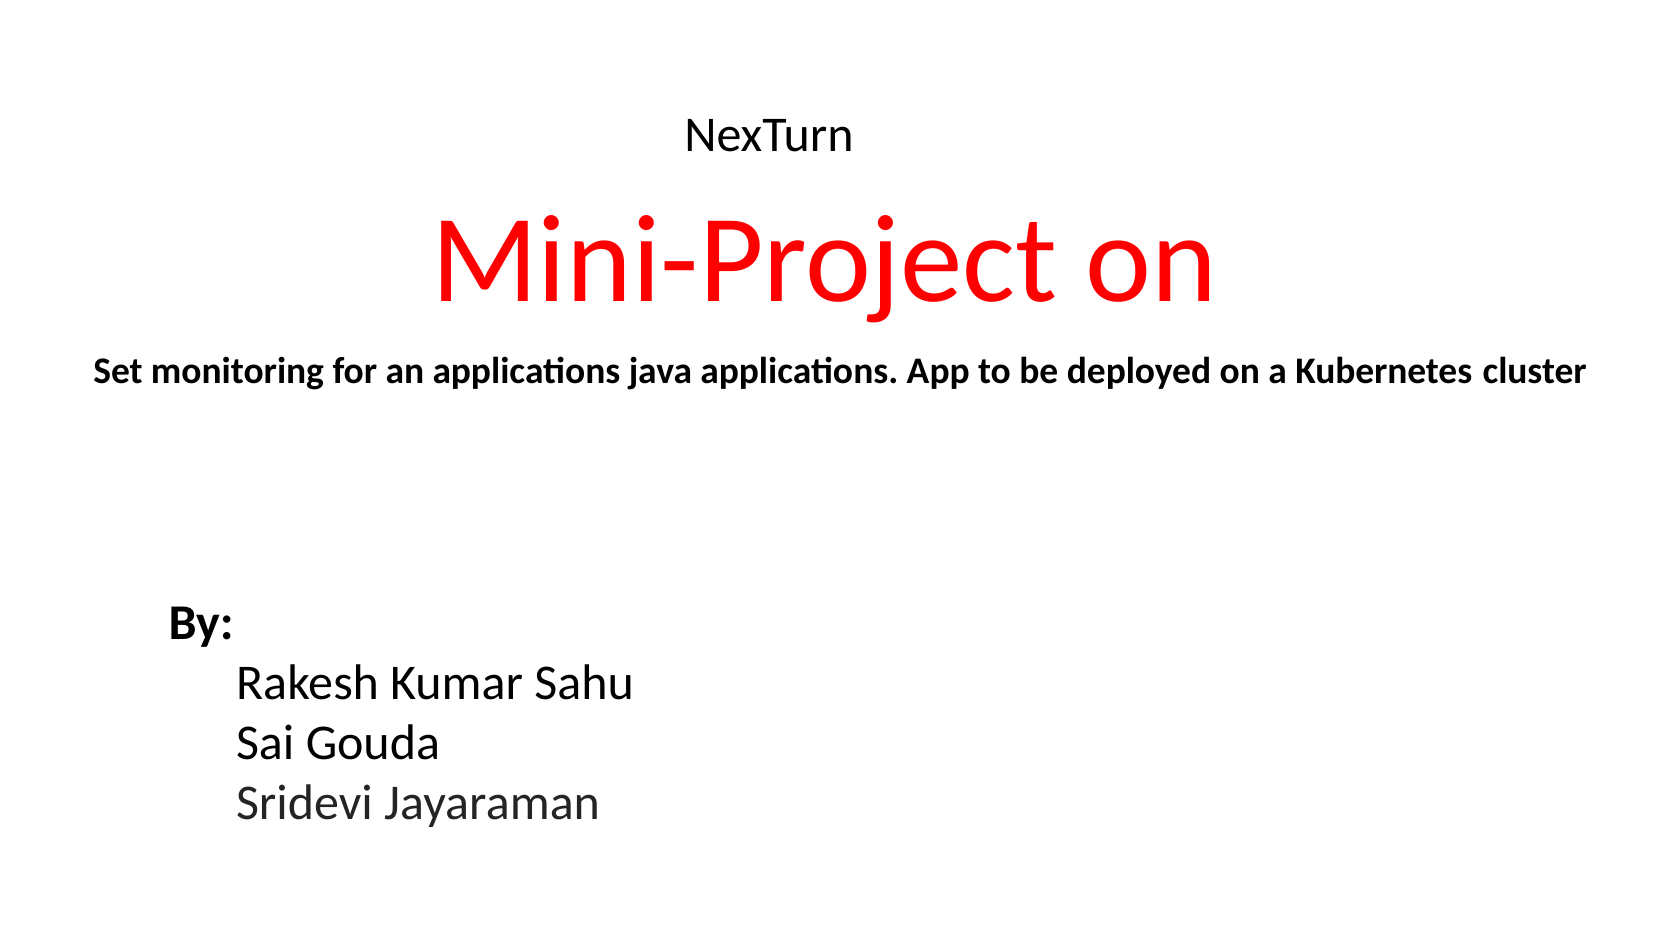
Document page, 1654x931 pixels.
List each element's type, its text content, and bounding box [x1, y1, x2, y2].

text_box By: Rakesh Kumar Sahu Sai Gouda Sridevi Jayaraman [153, 582, 981, 901]
text_box Mini-Project on [105, 169, 1654, 337]
text_box Set monitoring for an applications java applications. App to be deployed on a Kubernetes cluster [78, 338, 1654, 445]
text_box NexTurn [669, 93, 1103, 170]
